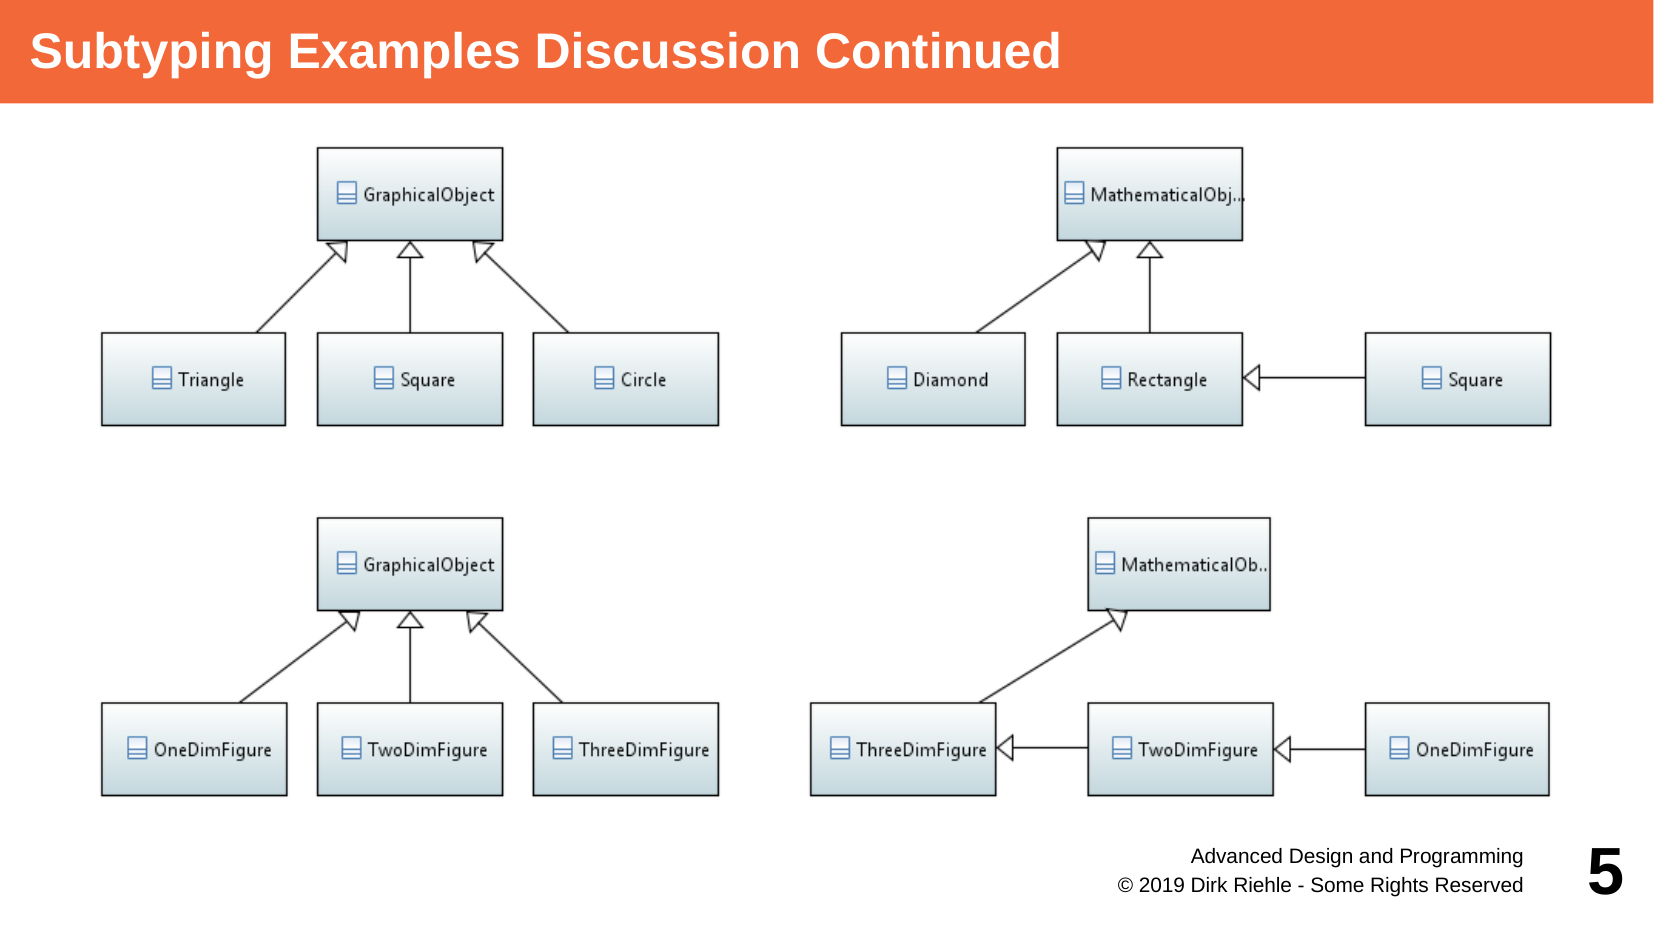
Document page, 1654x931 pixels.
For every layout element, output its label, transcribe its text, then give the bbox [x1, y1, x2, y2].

title Subtyping Examples Discussion Continued [0, 0, 1654, 104]
picture [86, 132, 1567, 813]
